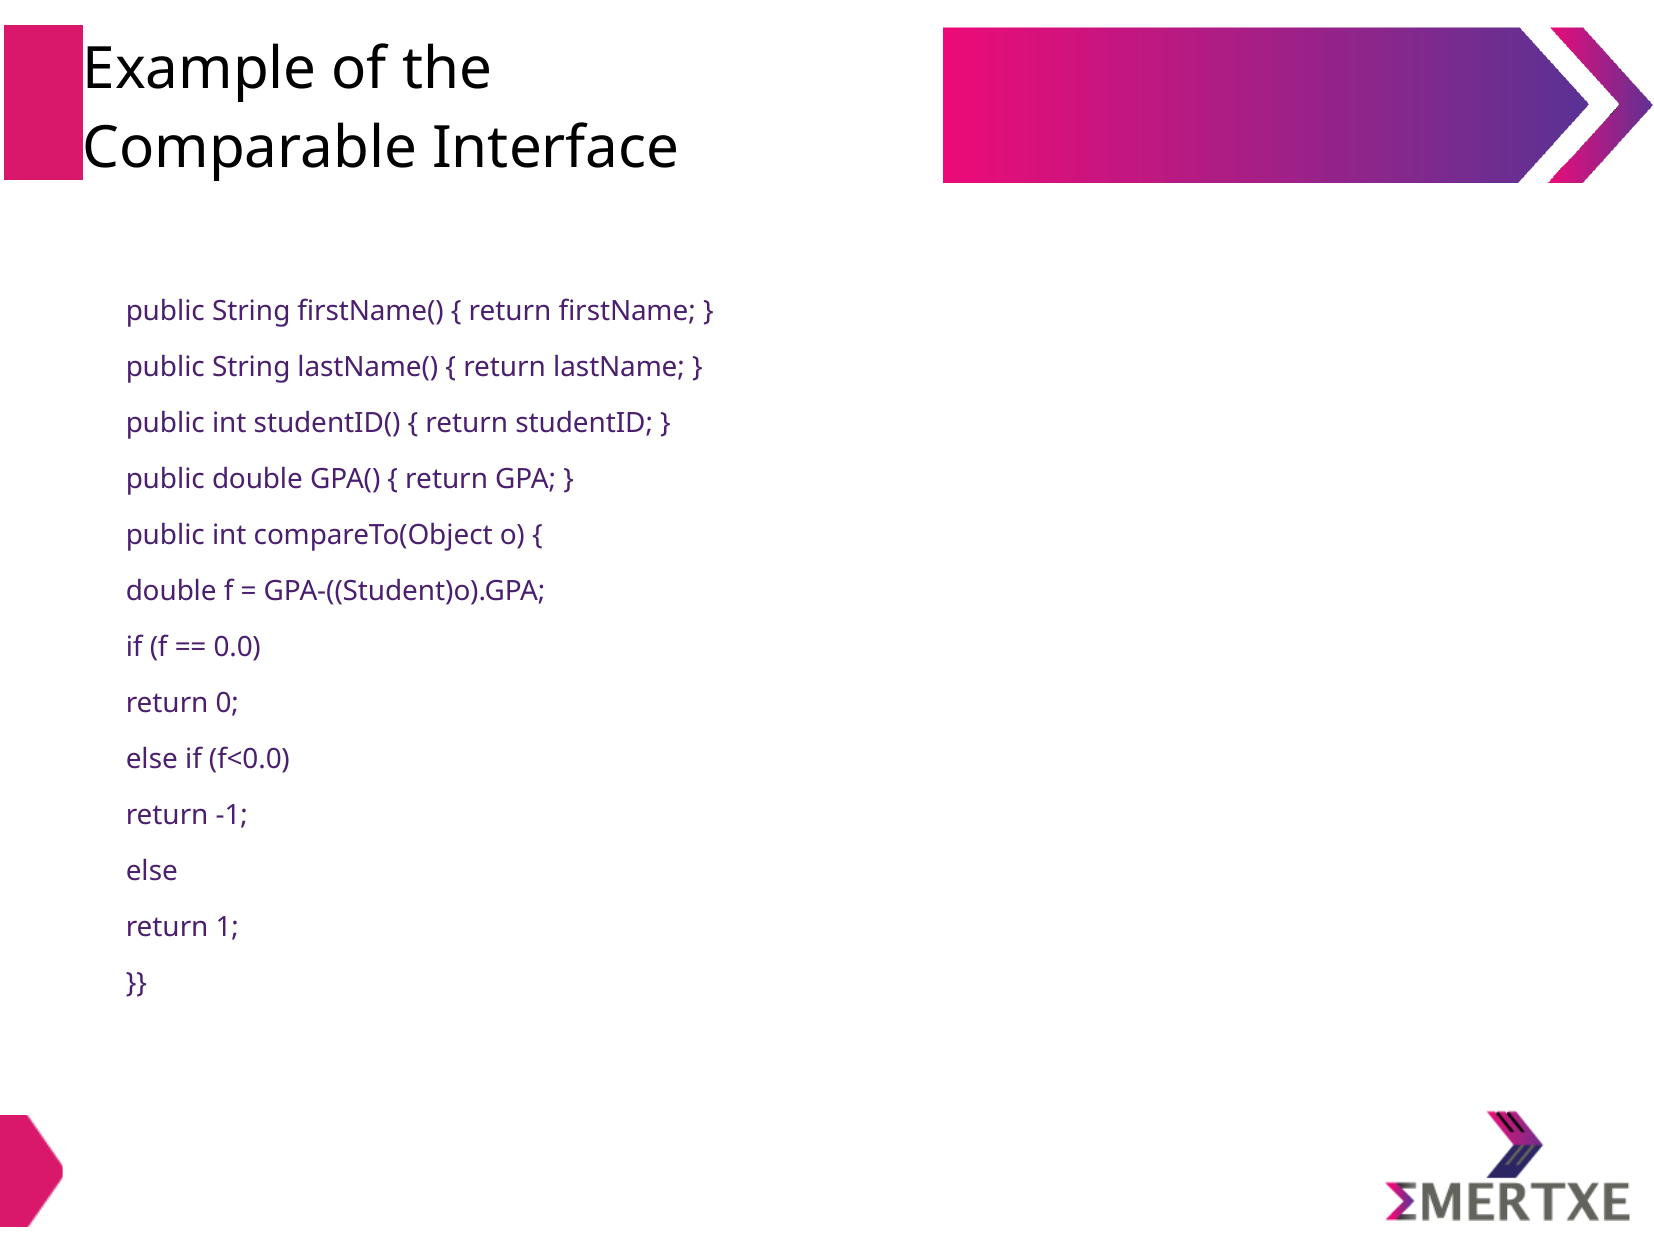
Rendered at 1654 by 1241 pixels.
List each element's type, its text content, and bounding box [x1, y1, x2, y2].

list public String firstName() { return firstName; } public String lastName() { return lastName; } public int studentID() { return studentID; } public double GPA() { return GPA; } public int compareTo(Object o) { double f = GPA-((Student)o).GPA; if (f == 0.0) return 0; else if (f<0.0) return -1; else return 1; }} [82, 290, 1571, 1010]
picture [1571, 27, 1653, 183]
title Example of the Comparable Interface [82, 2, 1571, 210]
picture [1385, 1107, 1631, 1221]
